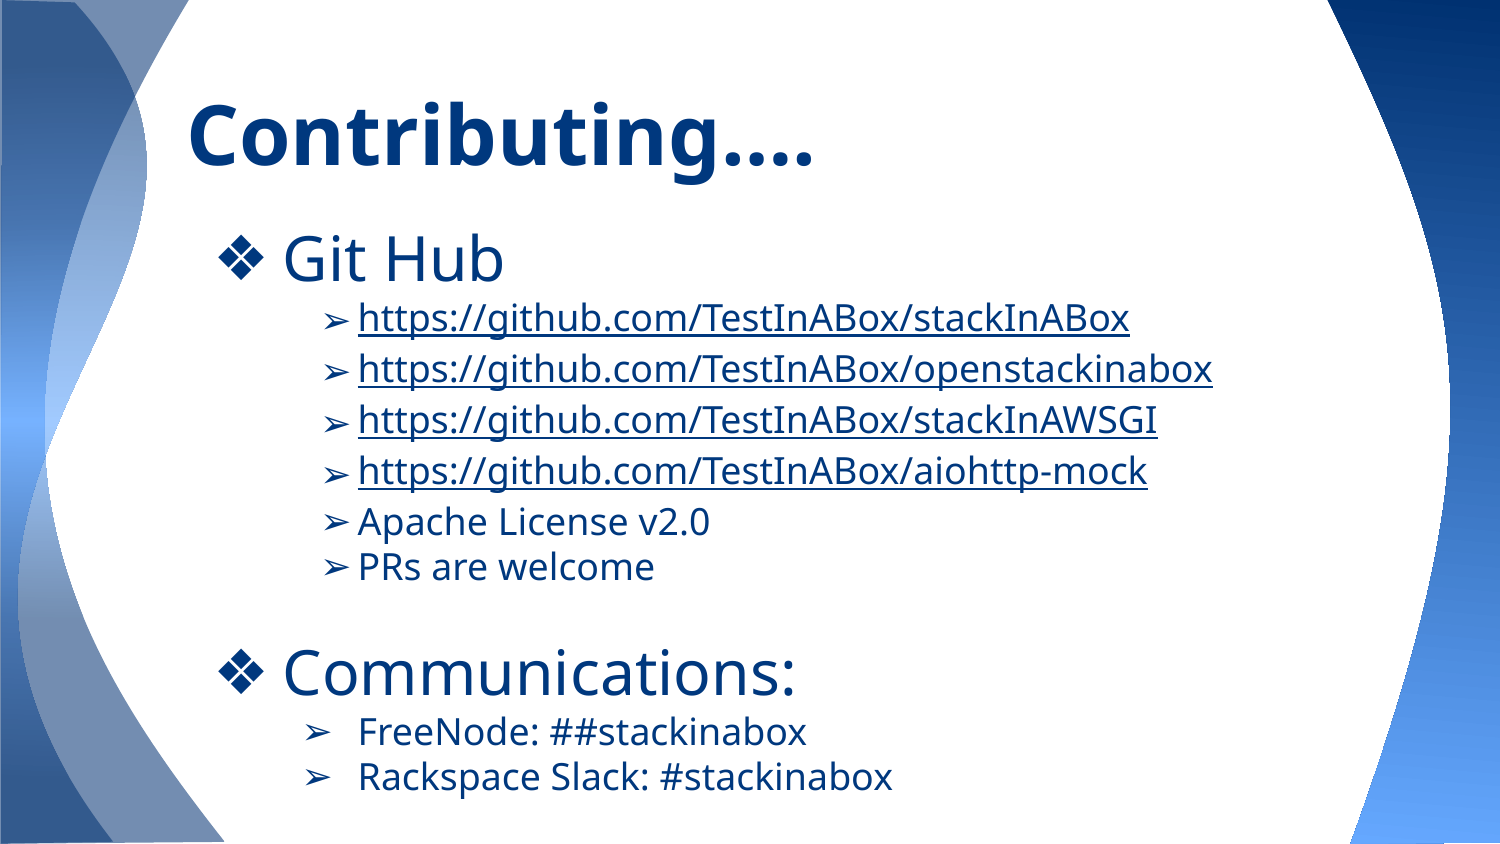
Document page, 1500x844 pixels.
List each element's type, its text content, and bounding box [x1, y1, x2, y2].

list Git Hub https://github.com/TestInABox/stackInABox https://github.com/TestInABox/openstackinabox https://github.com/TestInABox/stackInAWSGI https://github.com/TestInABox/aiohttp-mock Apache License v2.0 PRs are welcome Communications: FreeNode: ##stackinabox Rackspace Slack: #stackinabox [192, 204, 1425, 698]
title Contributing…. [171, 33, 1425, 197]
